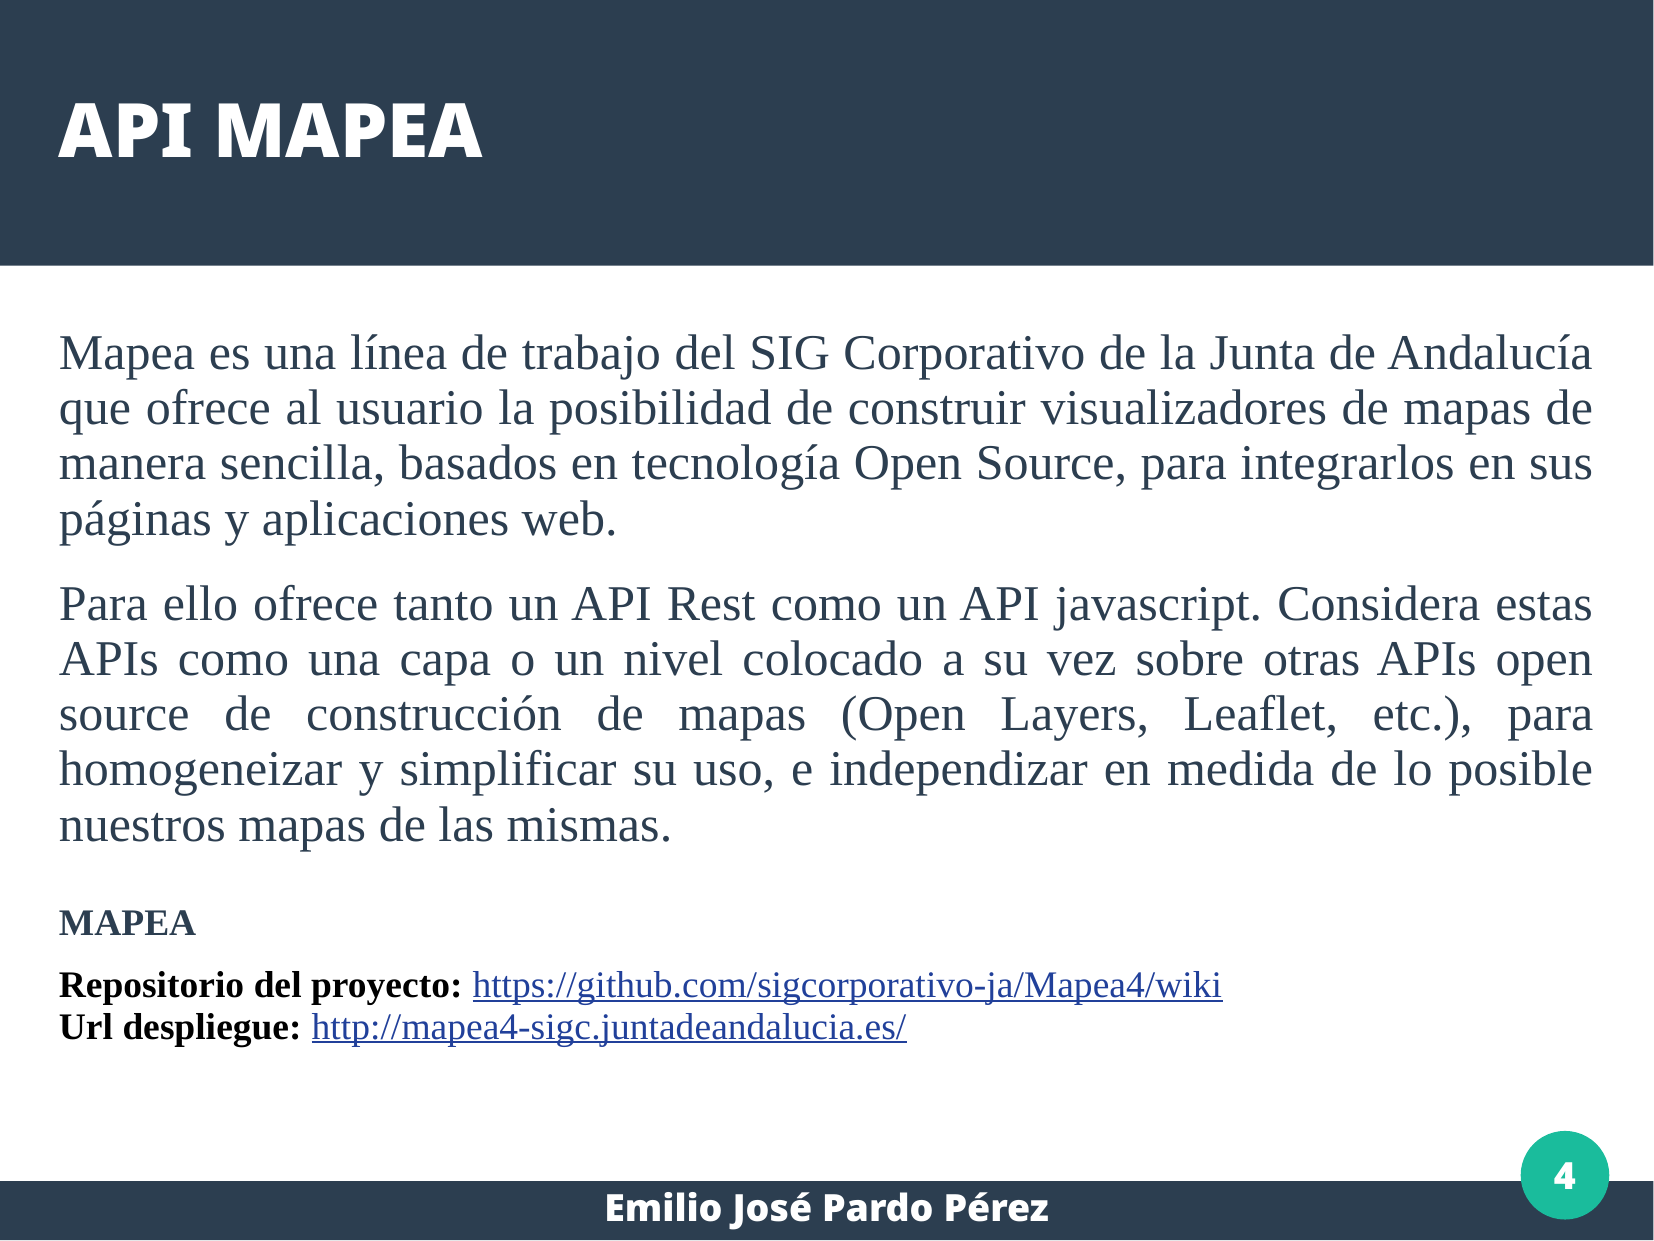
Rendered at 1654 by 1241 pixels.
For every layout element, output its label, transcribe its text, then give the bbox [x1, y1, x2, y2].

title API MAPEA [59, 49, 1595, 207]
list Mapea es una línea de trabajo del SIG Corporativo de la Junta de Andalucía que ofrece al usuario la posibilidad de construir visualizadores de mapas de manera sencilla, basados en tecnología Open Source, para integrarlos en sus páginas y aplicaciones web. Para ello ofrece tanto un API Rest como un API javascript. Considera estas APIs como una capa o un nivel colocado a su vez sobre otras APIs open source de construcción de mapas (Open Layers, Leaflet, etc.), para homogeneizar y simplificar su uso, e independizar en medida de lo posible nuestros mapas de las mismas. MAPEA Repositorio del proyecto: https://github.com/sigcorporativo-ja/Mapea4/wiki Url despliegue: http://mapea4-sigc.juntadeandalucia.es/ [59, 324, 1595, 1152]
